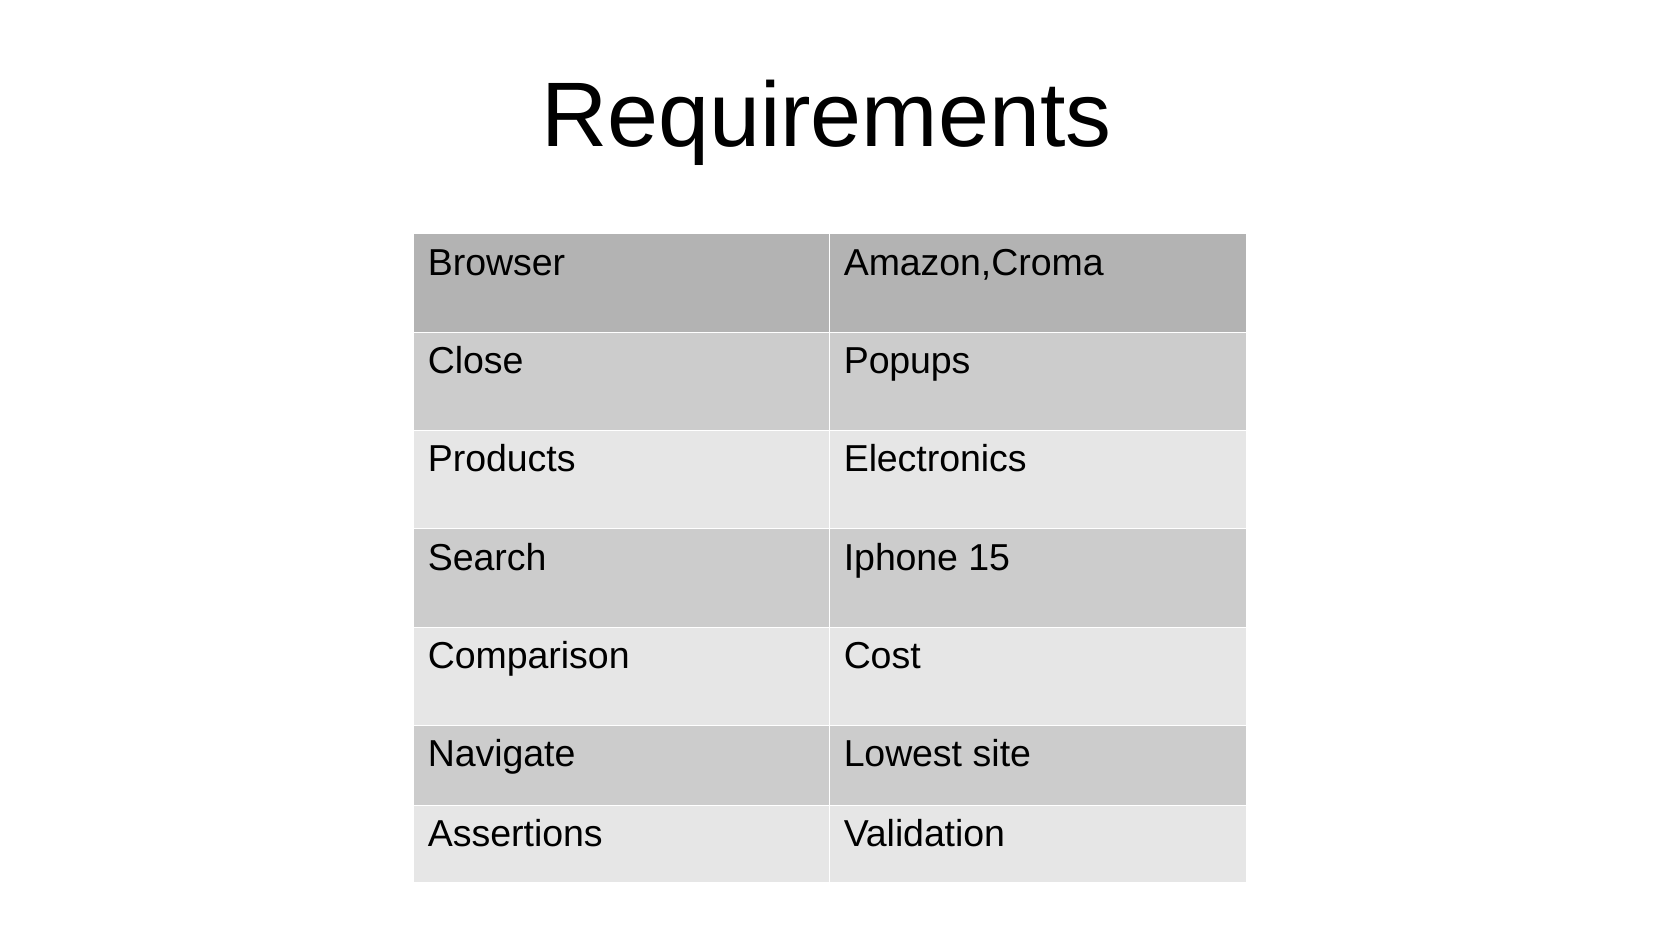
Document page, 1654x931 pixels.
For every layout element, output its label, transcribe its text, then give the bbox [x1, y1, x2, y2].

title Requirements [82, 37, 1571, 193]
table_cell Close [414, 333, 829, 430]
table_cell Products [414, 431, 829, 528]
table_cell Iphone 15 [830, 529, 1246, 627]
table_cell Assertions [414, 806, 829, 882]
table_cell Validation [830, 806, 1246, 882]
table_cell Navigate [414, 726, 829, 805]
table_cell Electronics [830, 431, 1246, 528]
table_cell Search [414, 529, 829, 627]
table_cell Popups [830, 333, 1246, 430]
table_cell Lowest site [830, 726, 1246, 805]
table_header Browser [414, 234, 829, 332]
table_cell Comparison [414, 628, 829, 725]
table_cell Cost [830, 628, 1246, 725]
table_header Amazon,Croma [830, 234, 1246, 332]
